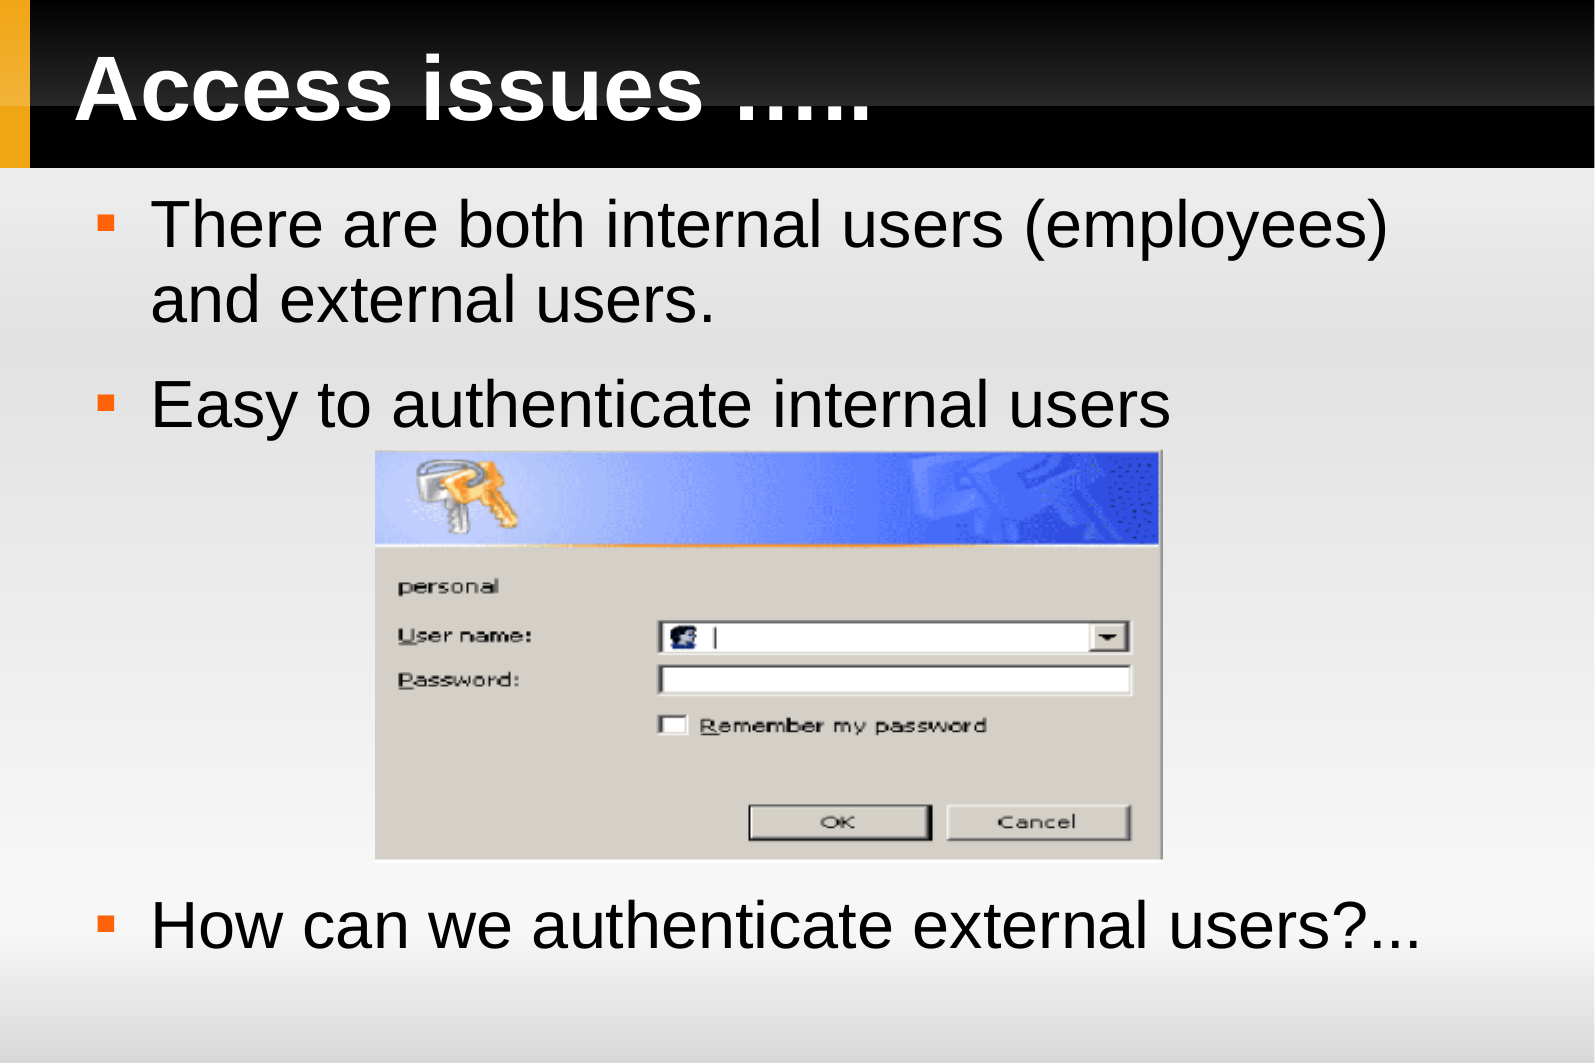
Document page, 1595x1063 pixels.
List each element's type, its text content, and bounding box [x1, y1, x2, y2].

title Access issues ….. [74, 7, 1510, 171]
picture [375, 449, 1163, 863]
list There are both internal users (employees) and external users. Easy to authenticate internal users How can we authenticate external users?... [79, 187, 1515, 1063]
picture [0, 0, 1595, 1063]
